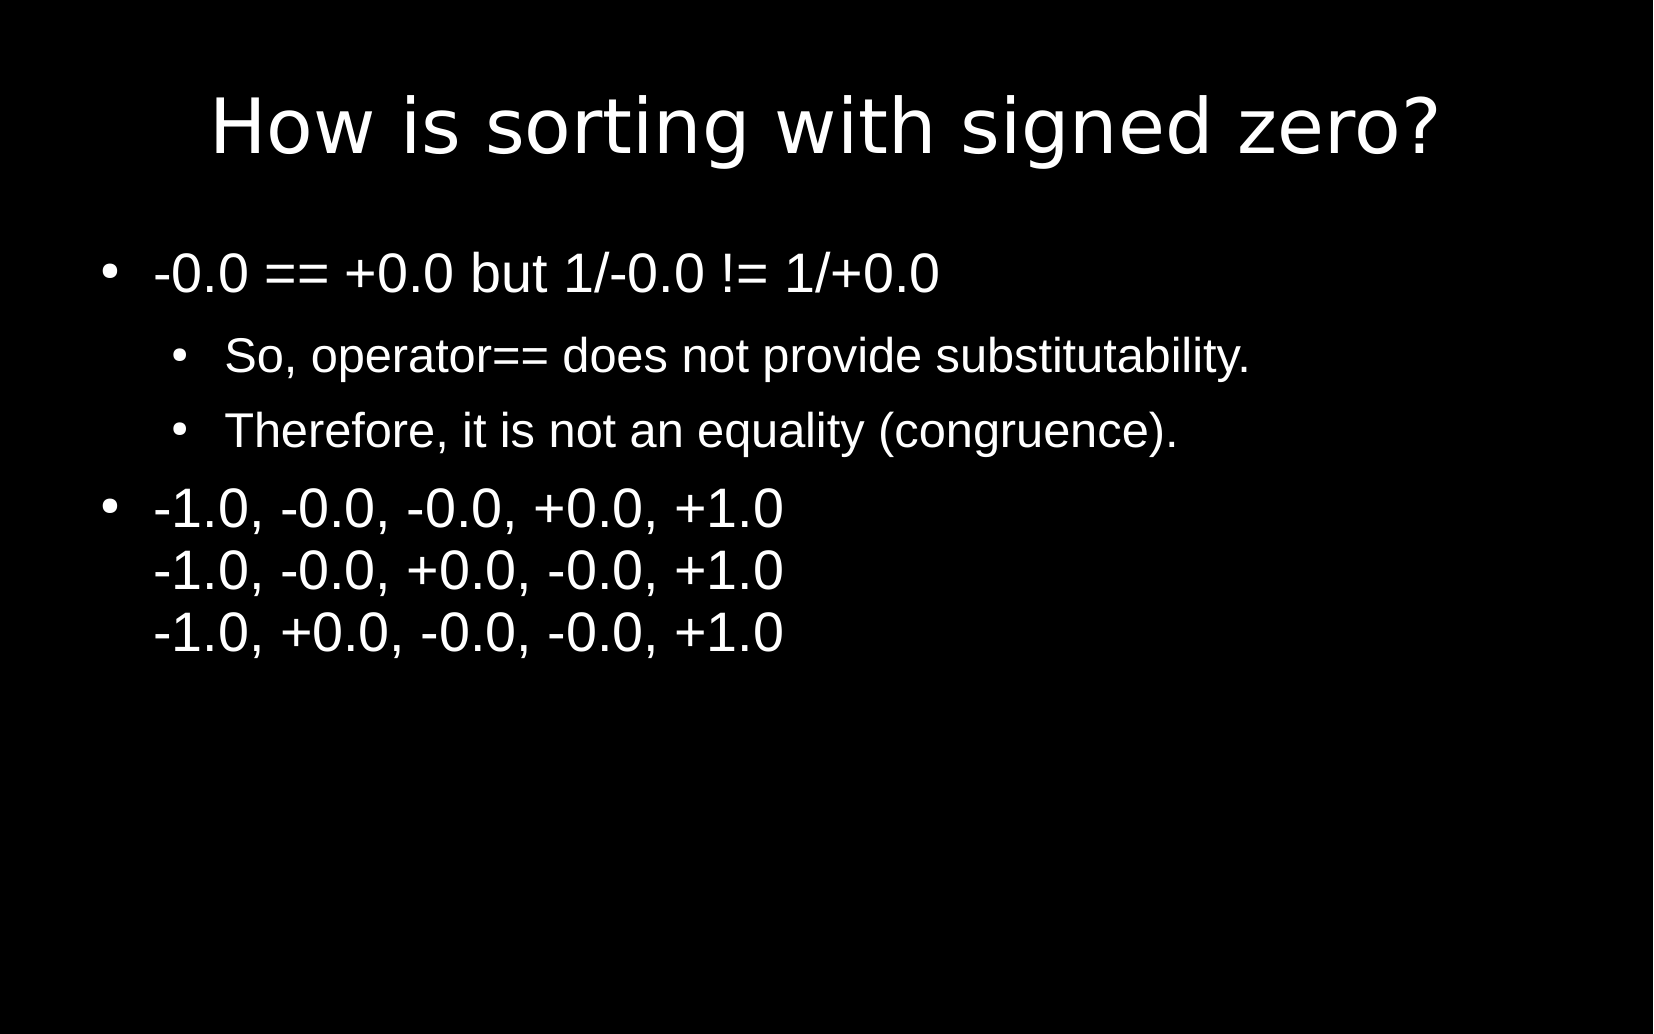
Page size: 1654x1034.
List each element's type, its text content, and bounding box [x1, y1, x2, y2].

title How is sorting with signed zero? [82, 41, 1571, 214]
list -0.0 == +0.0 but 1/-0.0 != 1/+0.0 So, operator== does not provide substitutability. Therefore, it is not an equality (congruence). -1.0, -0.0, -0.0, +0.0, +1.0 -1.0, -0.0, +0.0, -0.0, +1.0 -1.0, +0.0, -0.0, -0.0, +1.0 [82, 241, 1571, 842]
